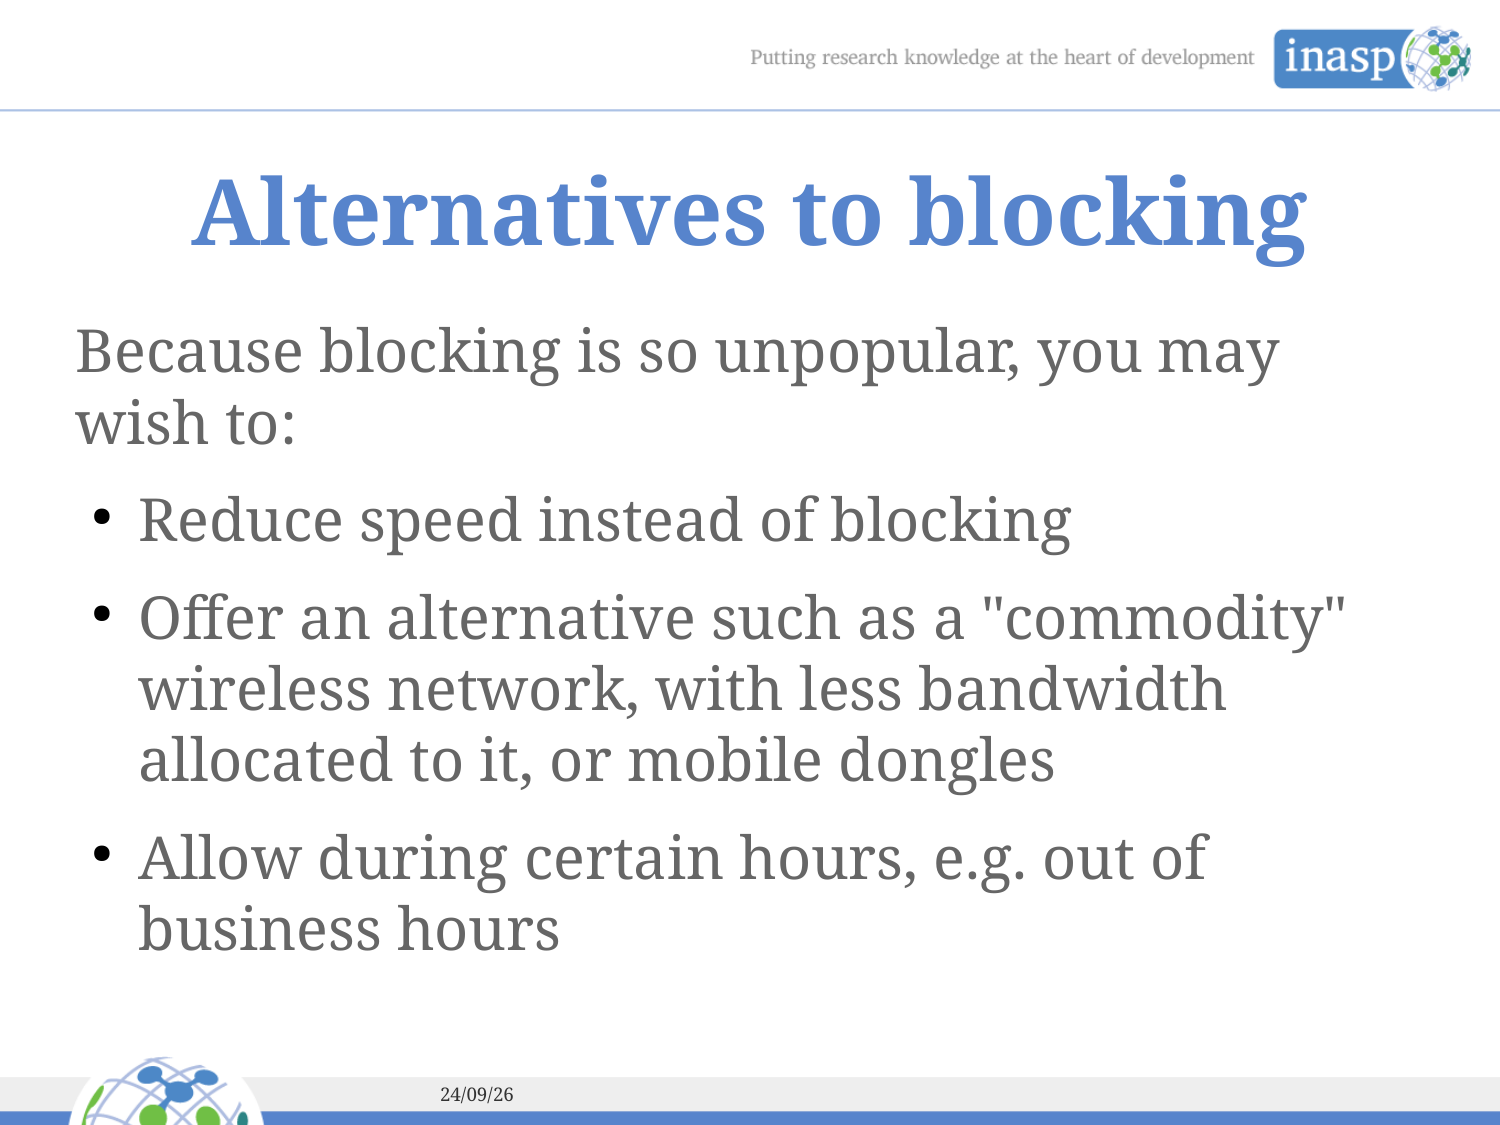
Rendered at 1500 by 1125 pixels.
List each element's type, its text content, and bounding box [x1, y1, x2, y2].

picture [0, 0, 1500, 1125]
title Alternatives to blocking [75, 129, 1426, 313]
list Because blocking is so unpopular, you may wish to: Reduce speed instead of blocking Offer an alternative such as a "commodity" wireless network, with less bandwidth allocated to it, or mobile dongles Allow during certain hours, e.g. out of business hours [75, 313, 1426, 967]
